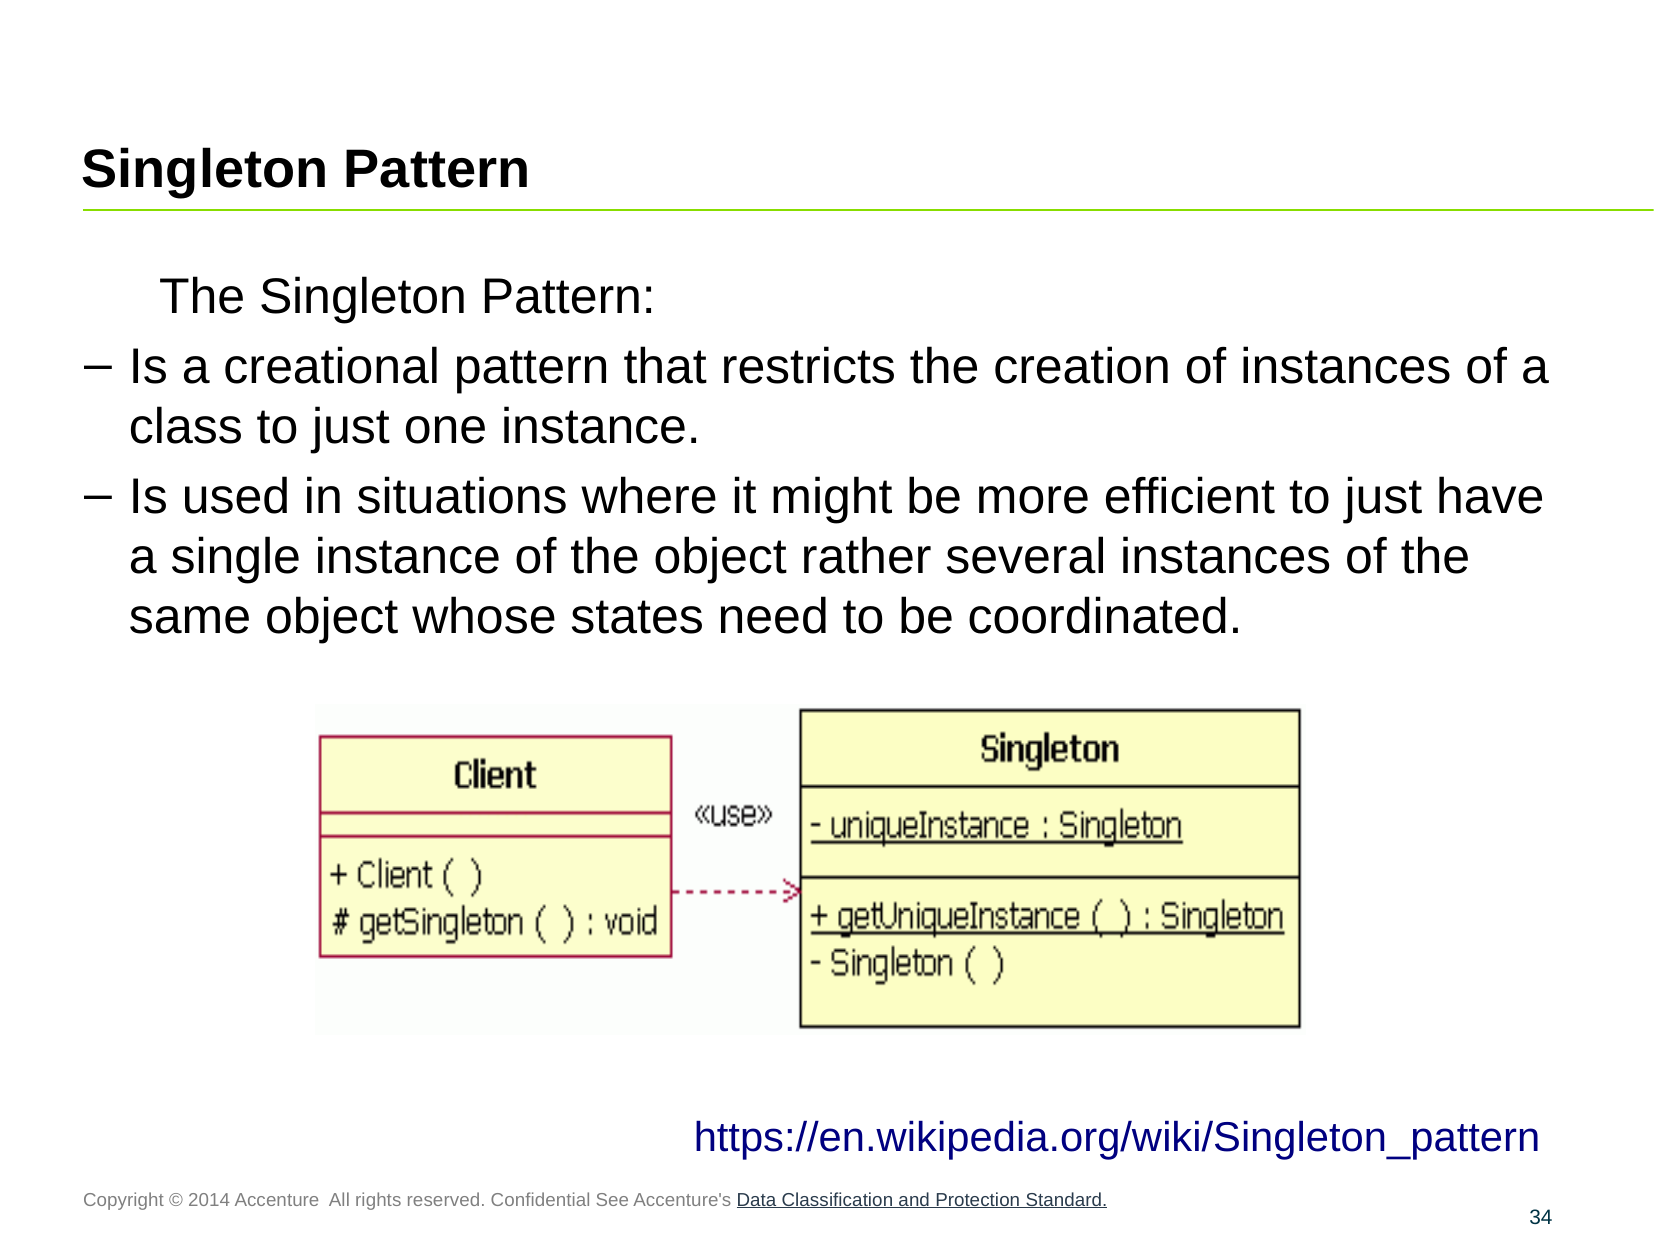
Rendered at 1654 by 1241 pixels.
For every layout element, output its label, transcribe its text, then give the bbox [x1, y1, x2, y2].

title Singleton Pattern [81, 56, 1654, 199]
list The Singleton Pattern: Is a creational pattern that restricts the creation of instances of a class to just one instance. Is used in situations where it might be more efficient to just have a single instance of the object rather several instances of the same object whose states need to be coordinated. [84, 255, 1573, 1166]
picture [315, 704, 1306, 1036]
text_box https://en.wikipedia.org/wiki/Singleton_pattern [600, 1110, 1654, 1241]
